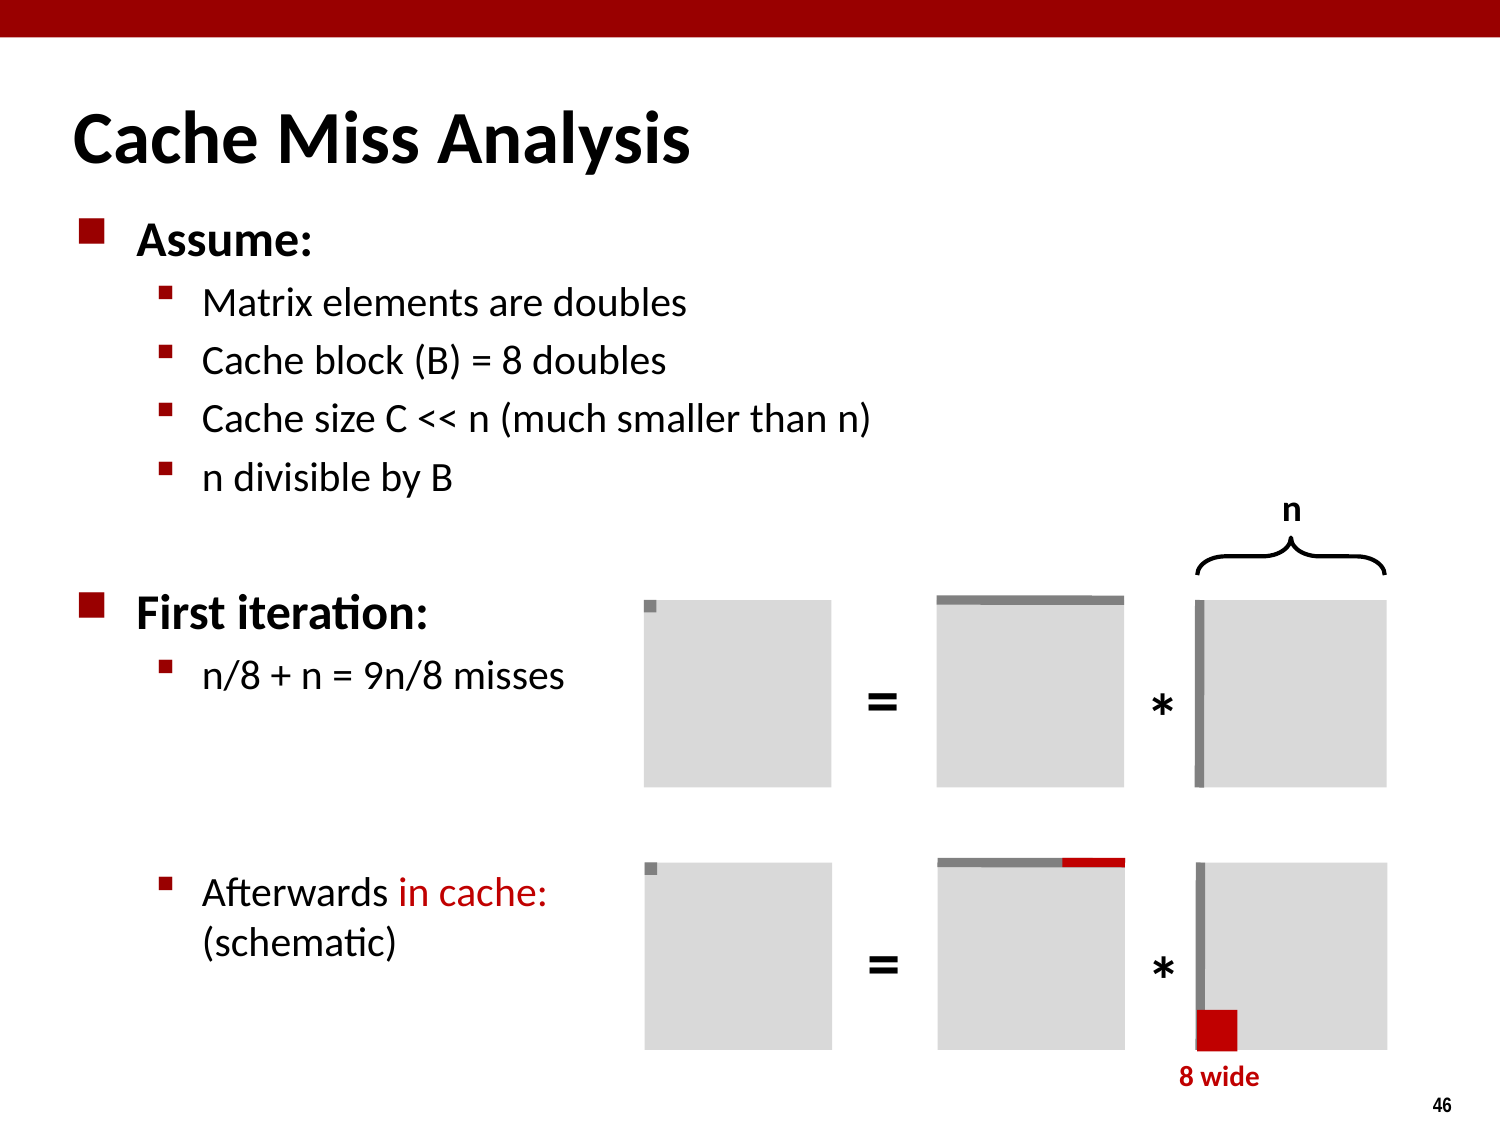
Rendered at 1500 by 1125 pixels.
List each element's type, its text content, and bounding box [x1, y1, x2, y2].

text_box [643, 599, 832, 788]
text_box = [852, 649, 916, 745]
text_box [644, 862, 833, 1050]
text_box n [1267, 476, 1317, 537]
list Assume: Matrix elements are doubles Cache block (B) = 8 doubles Cache size C << n (much smaller than n) n divisible by B First iteration: n/8 + n = 9n/8 misses Afterwards in cache: (schematic) [65, 198, 1361, 700]
title Cache Miss Analysis [58, 71, 1304, 197]
text_box * [1131, 667, 1195, 763]
text_box 8 wide [1164, 1049, 1275, 1100]
text_box [936, 605, 1125, 788]
text_box [937, 868, 1125, 1050]
text_box * [1132, 930, 1196, 1026]
text_box [1197, 862, 1388, 1050]
text_box = [852, 912, 916, 1008]
text_box [1205, 600, 1387, 788]
